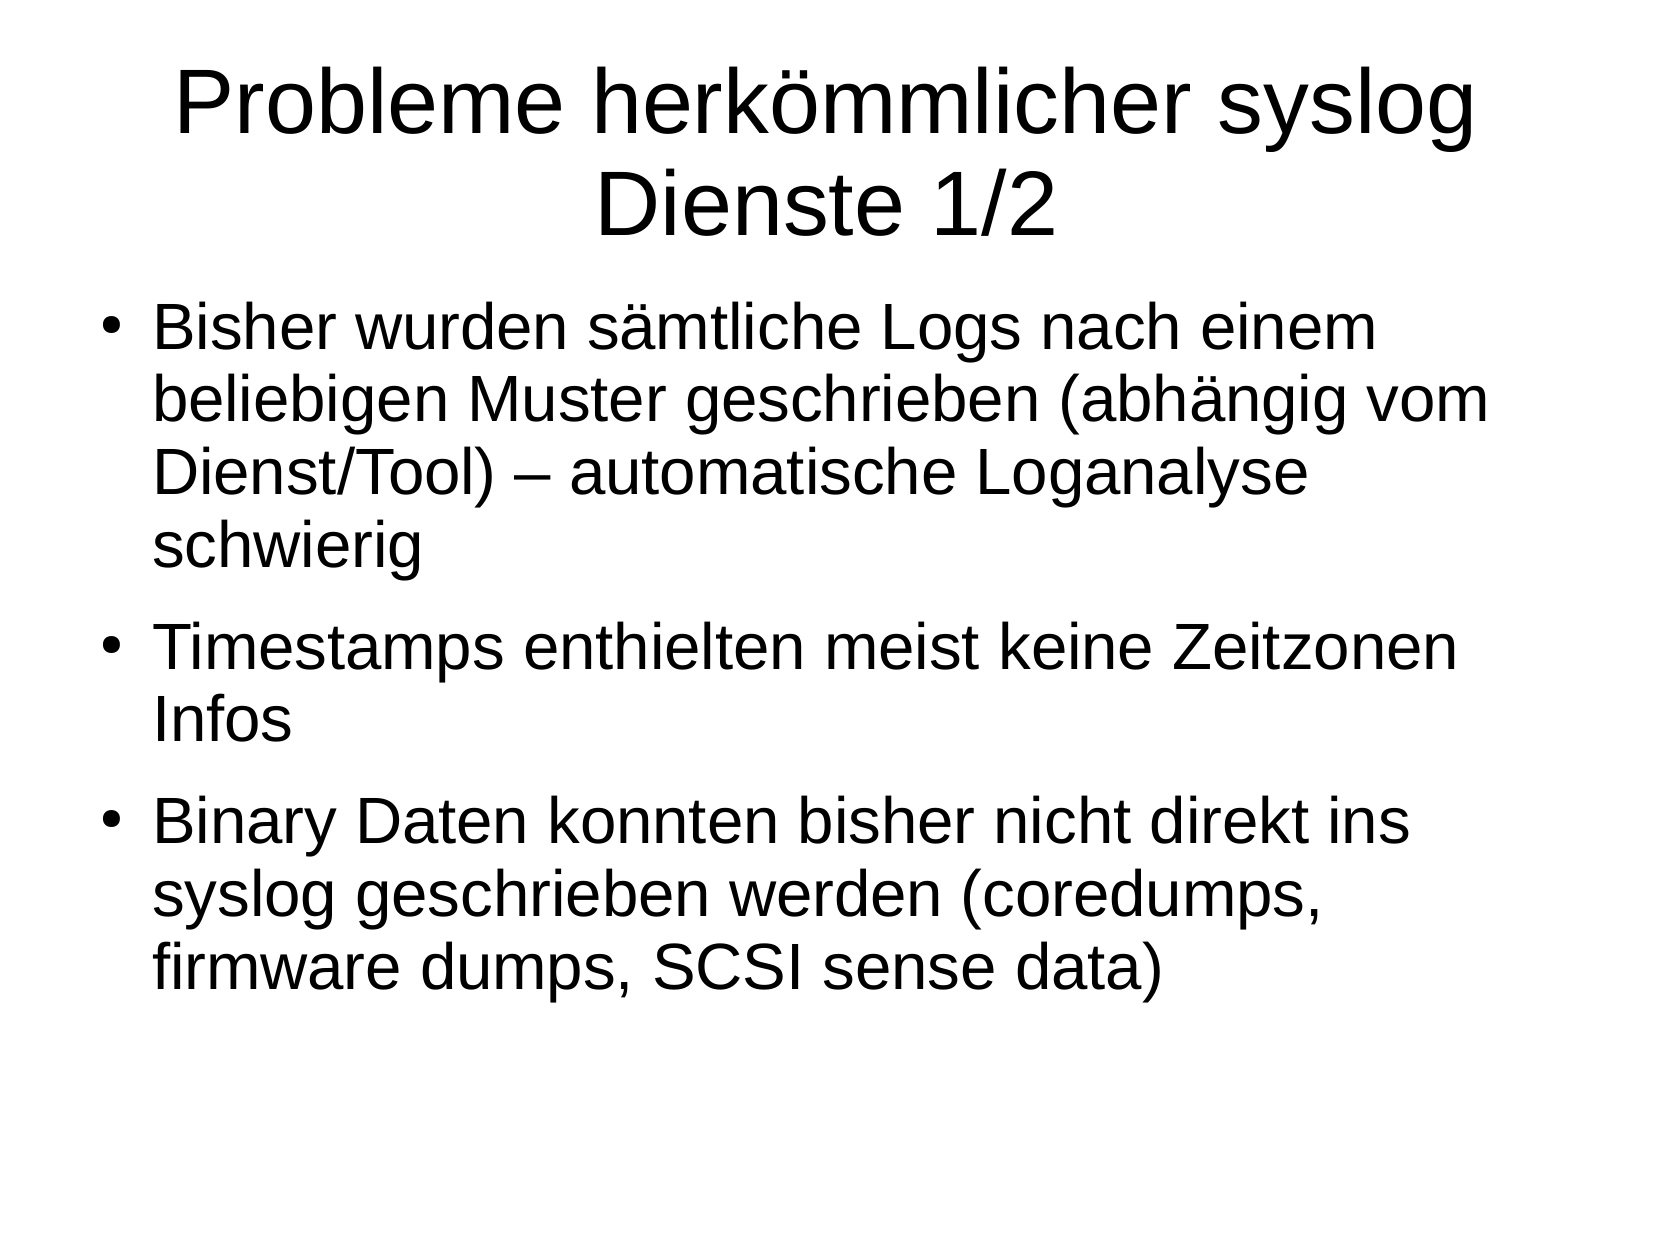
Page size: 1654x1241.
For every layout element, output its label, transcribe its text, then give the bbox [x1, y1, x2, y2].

list Bisher wurden sämtliche Logs nach einem beliebigen Muster geschrieben (abhängig vom Dienst/Tool) – automatische Loganalyse schwierig Timestamps enthielten meist keine Zeitzonen Infos Binary Daten konnten bisher nicht direkt ins syslog geschrieben werden (coredumps, firmware dumps, SCSI sense data) [82, 290, 1571, 1010]
title Probleme herkömmlicher syslog Dienste 1/2 [82, 49, 1571, 257]
